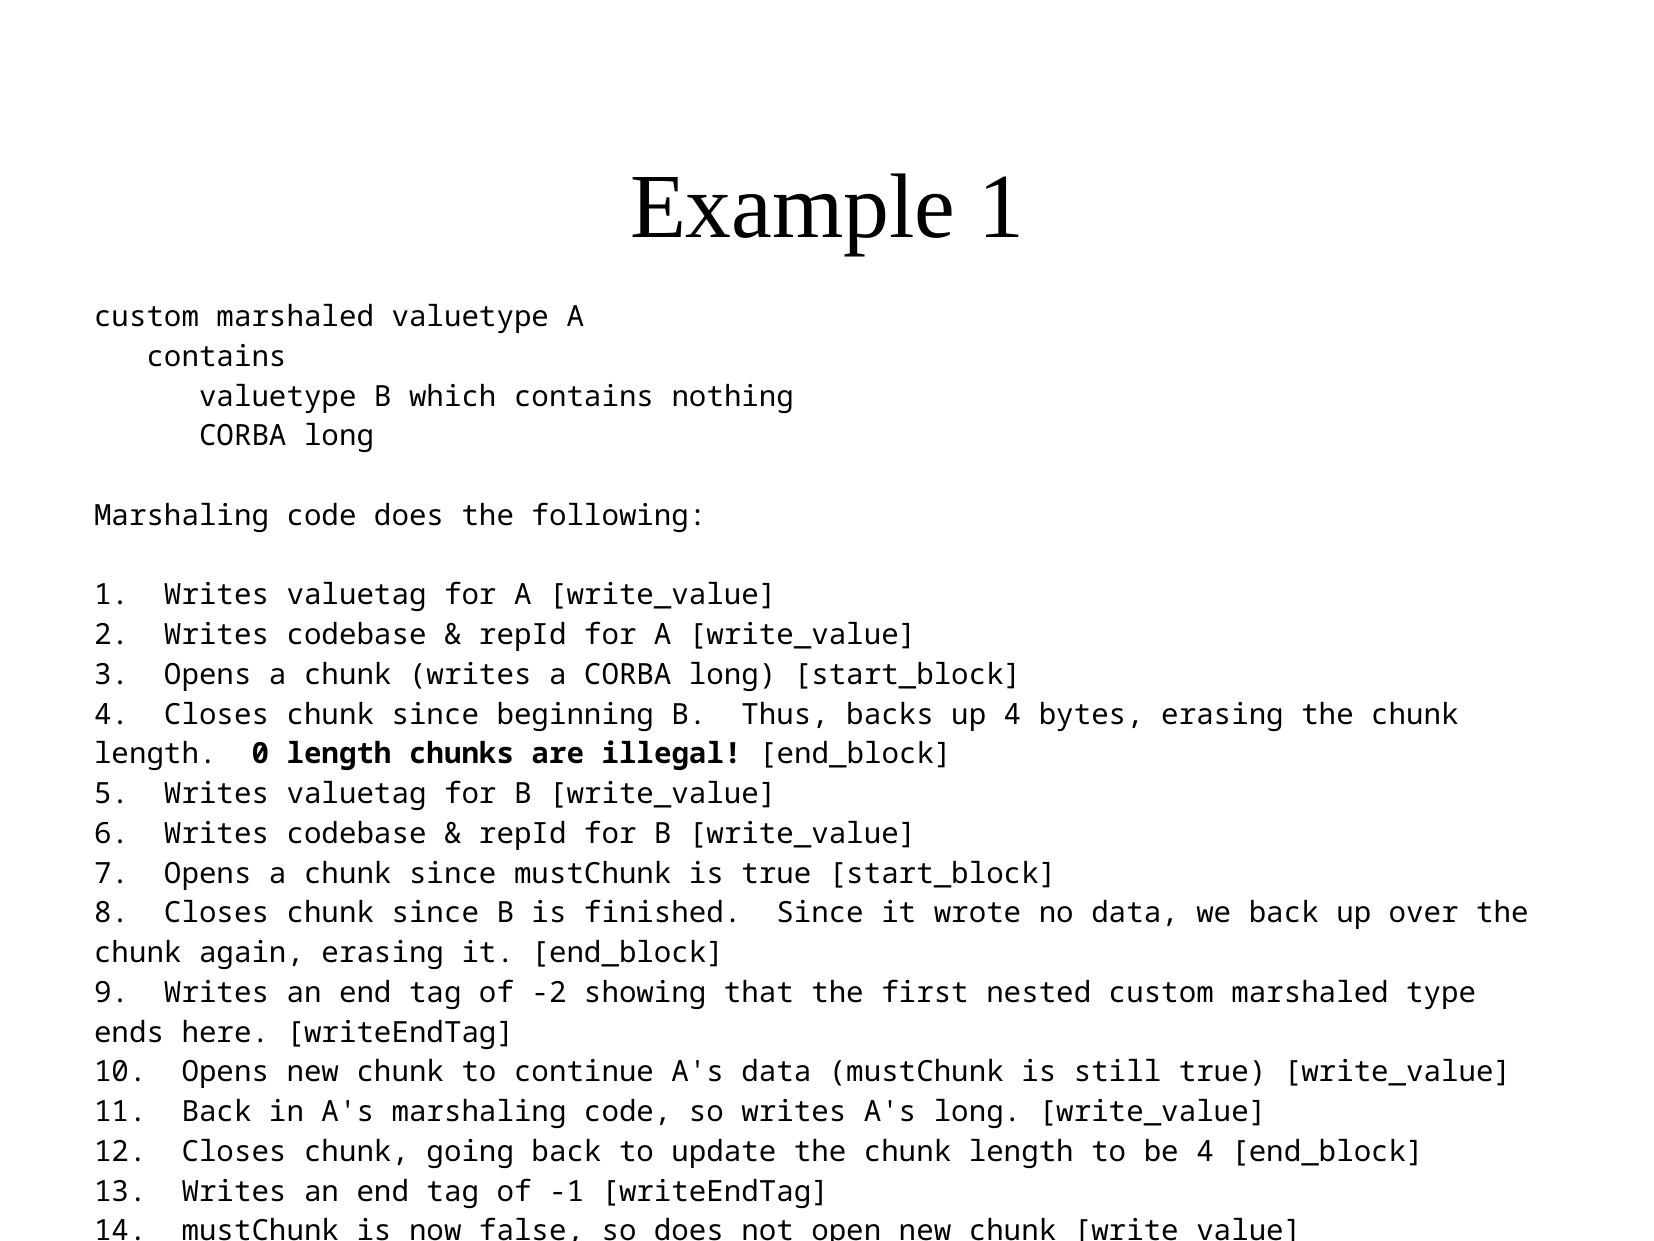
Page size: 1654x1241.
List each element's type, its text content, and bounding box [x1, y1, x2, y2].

text_box custom marshaled valuetype A contains valuetype B which contains nothing CORBA long Marshaling code does the following: 1. Writes valuetag for A [write_value] 2. Writes codebase & repId for A [write_value] 3. Opens a chunk (writes a CORBA long) [start_block] 4. Closes chunk since beginning B. Thus, backs up 4 bytes, erasing the chunk length. 0 length chunks are illegal! [end_block] 5. Writes valuetag for B [write_value] 6. Writes codebase & repId for B [write_value] 7. Opens a chunk since mustChunk is true [start_block] 8. Closes chunk since B is finished. Since it wrote no data, we back up over the chunk again, erasing it. [end_block] 9. Writes an end tag of -2 showing that the first nested custom marshaled type ends here. [writeEndTag] 10. Opens new chunk to continue A's data (mustChunk is still true) [write_value] 11. Back in A's marshaling code, so writes A's long. [write_value] 12. Closes chunk, going back to update the chunk length to be 4 [end_block] 13. Writes an end tag of -1 [writeEndTag] 14. mustChunk is now false, so does not open new chunk [write_value] [94, 255, 1561, 1151]
title Example 1 [121, 102, 1534, 311]
